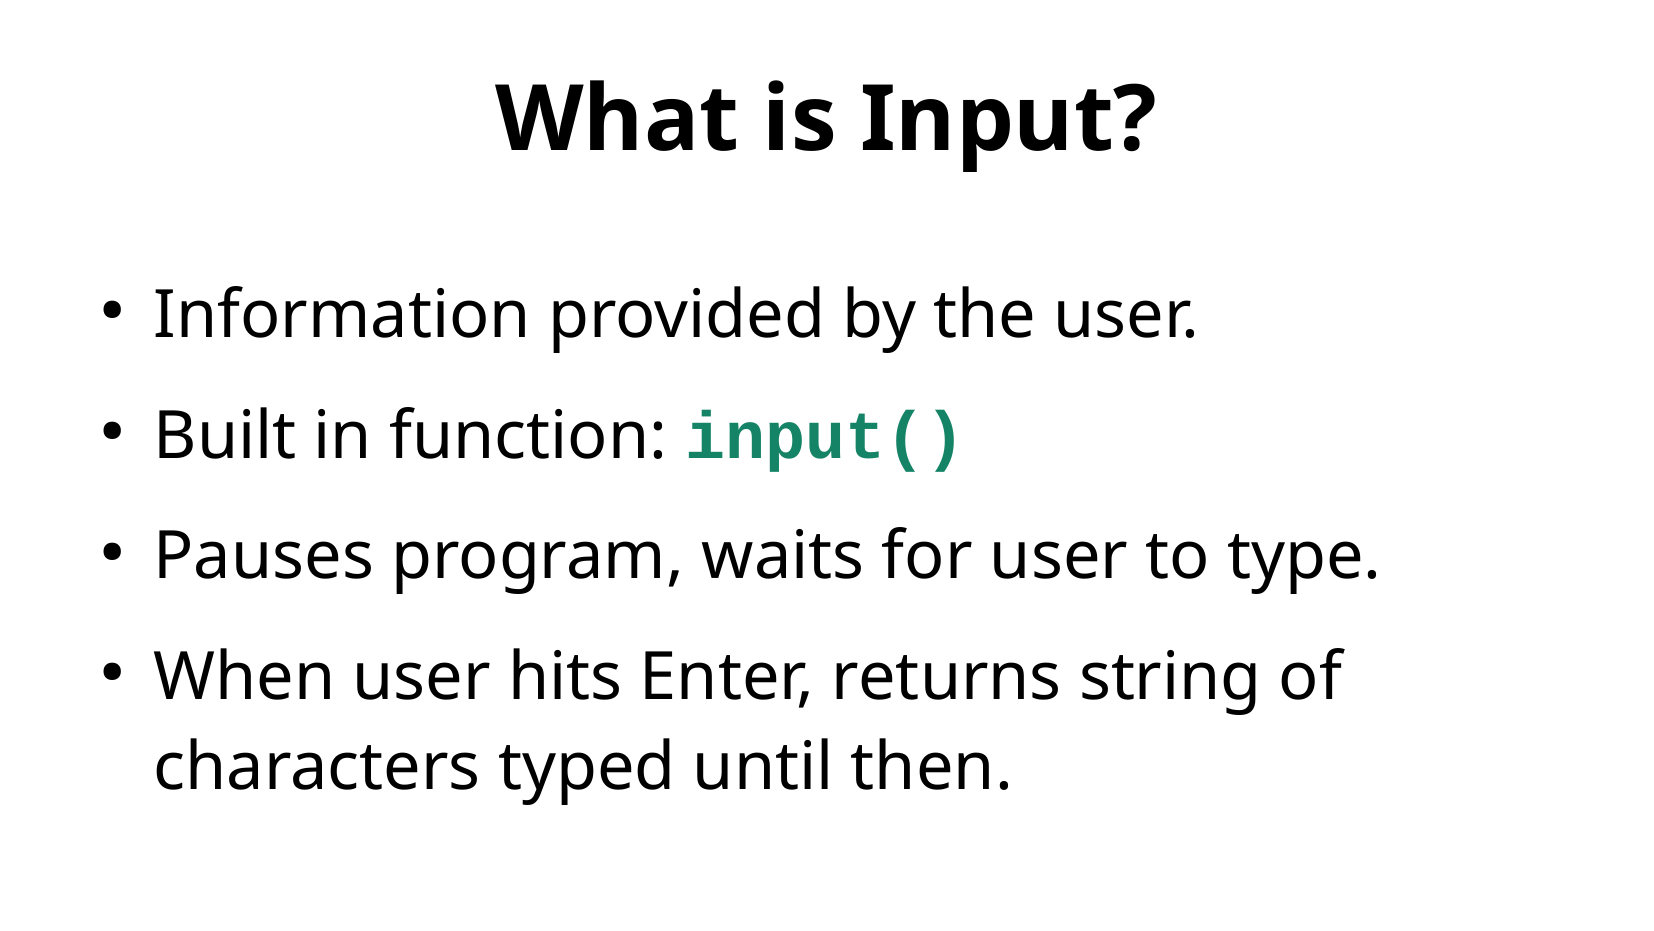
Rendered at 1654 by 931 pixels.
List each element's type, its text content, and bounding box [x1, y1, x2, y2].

title What is Input? [82, 37, 1571, 193]
list Information provided by the user. Built in function: input() Pauses program, waits for user to type. When user hits Enter, returns string of characters typed until then. [82, 266, 1571, 895]
